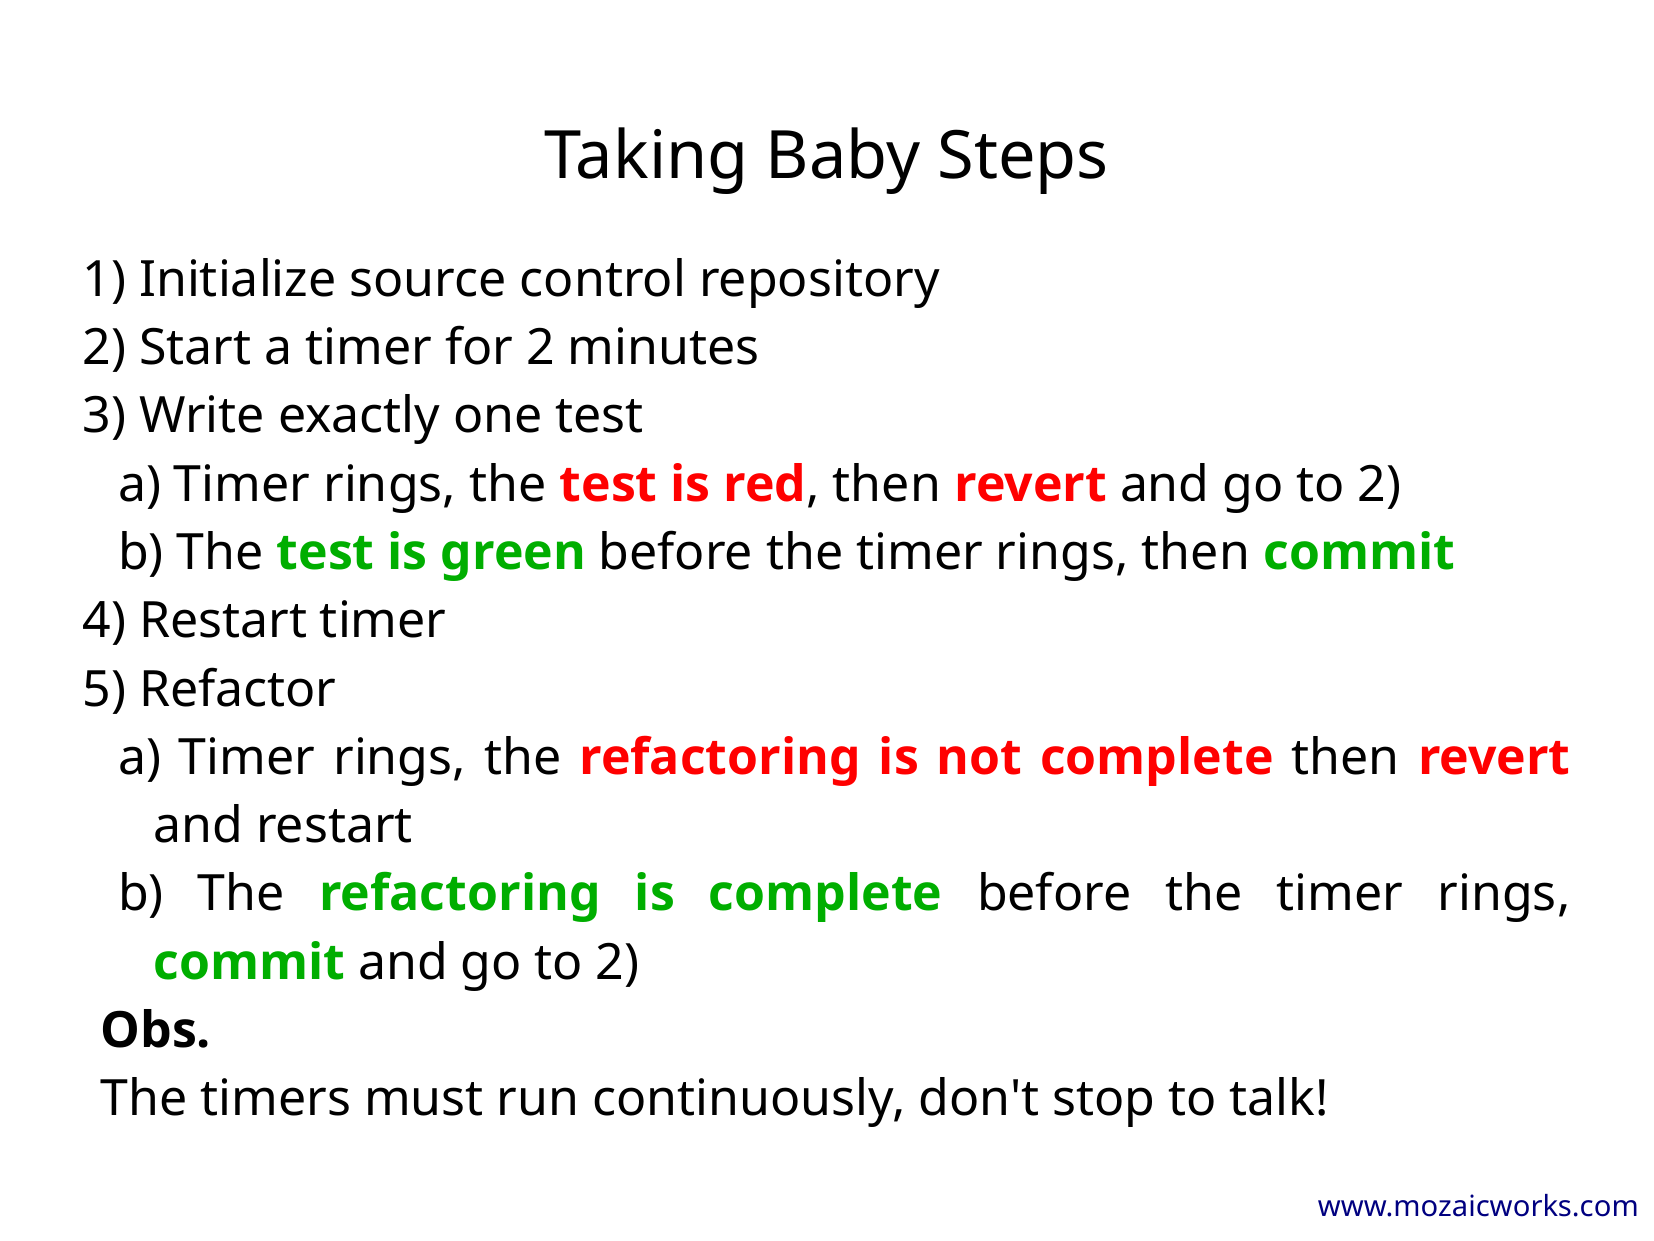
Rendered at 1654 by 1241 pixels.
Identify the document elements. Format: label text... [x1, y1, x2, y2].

text_box www.mozaicworks.com [0, 1178, 1654, 1241]
title Taking Baby Steps [82, 49, 1571, 242]
subtitle Initialize source control repository Start a timer for 2 minutes Write exactly one test Timer rings, the test is red, then revert and go to 2) The test is green before the timer rings, then commit Restart timer Refactor Timer rings, the refactoring is not complete then revert and restart The refactoring is complete before the timer rings, commit and go to 2) Obs. The timers must run continuously, don't stop to talk! [82, 242, 1571, 1178]
